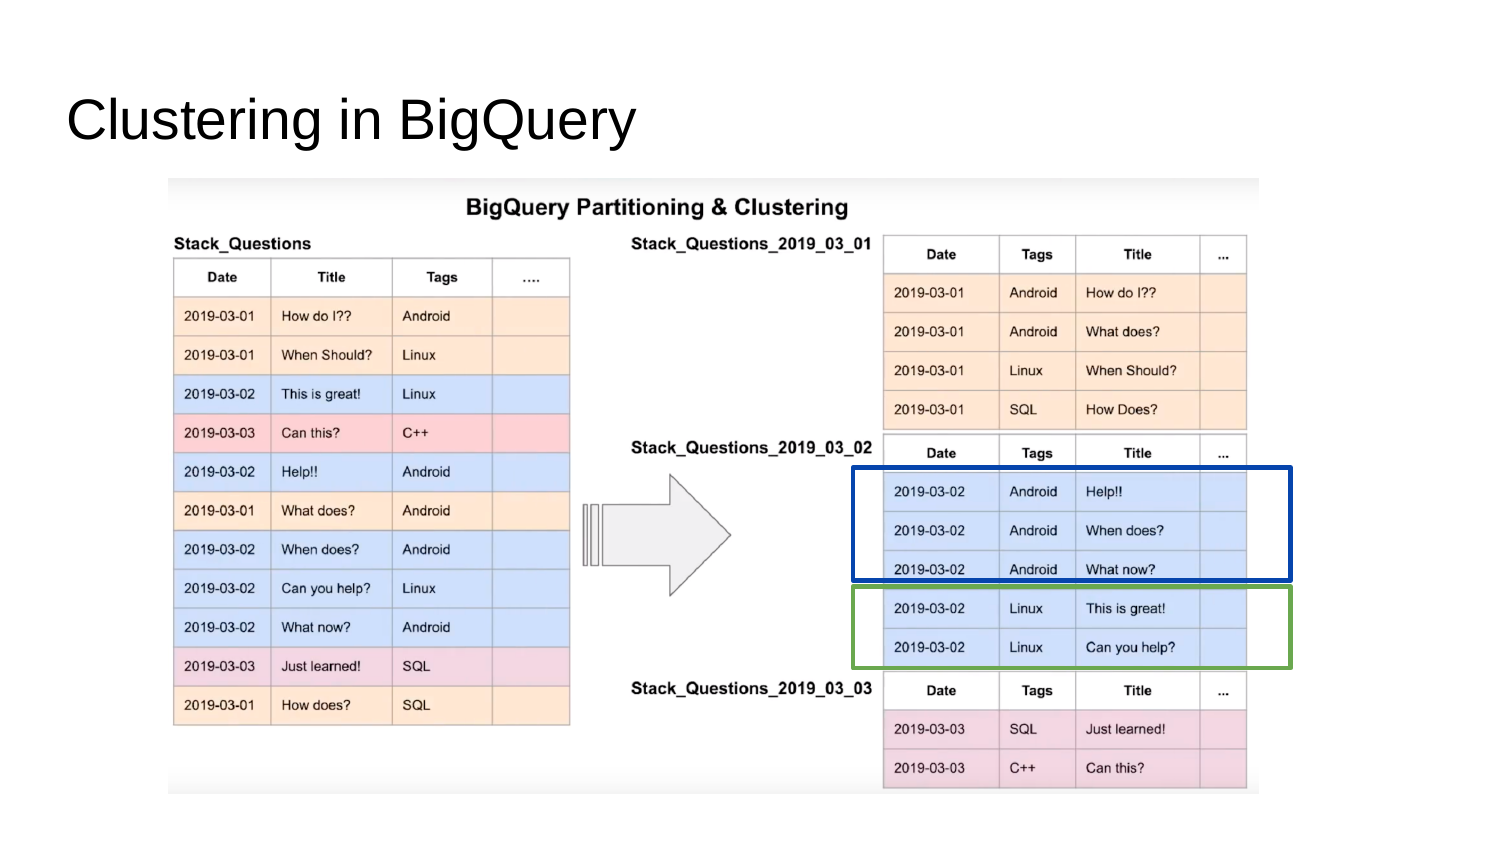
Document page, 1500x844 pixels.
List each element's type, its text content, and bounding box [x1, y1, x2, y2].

picture [855, 470, 1259, 578]
title Clustering in BigQuery [51, 72, 1449, 167]
picture [168, 178, 1259, 794]
picture [855, 589, 1259, 666]
